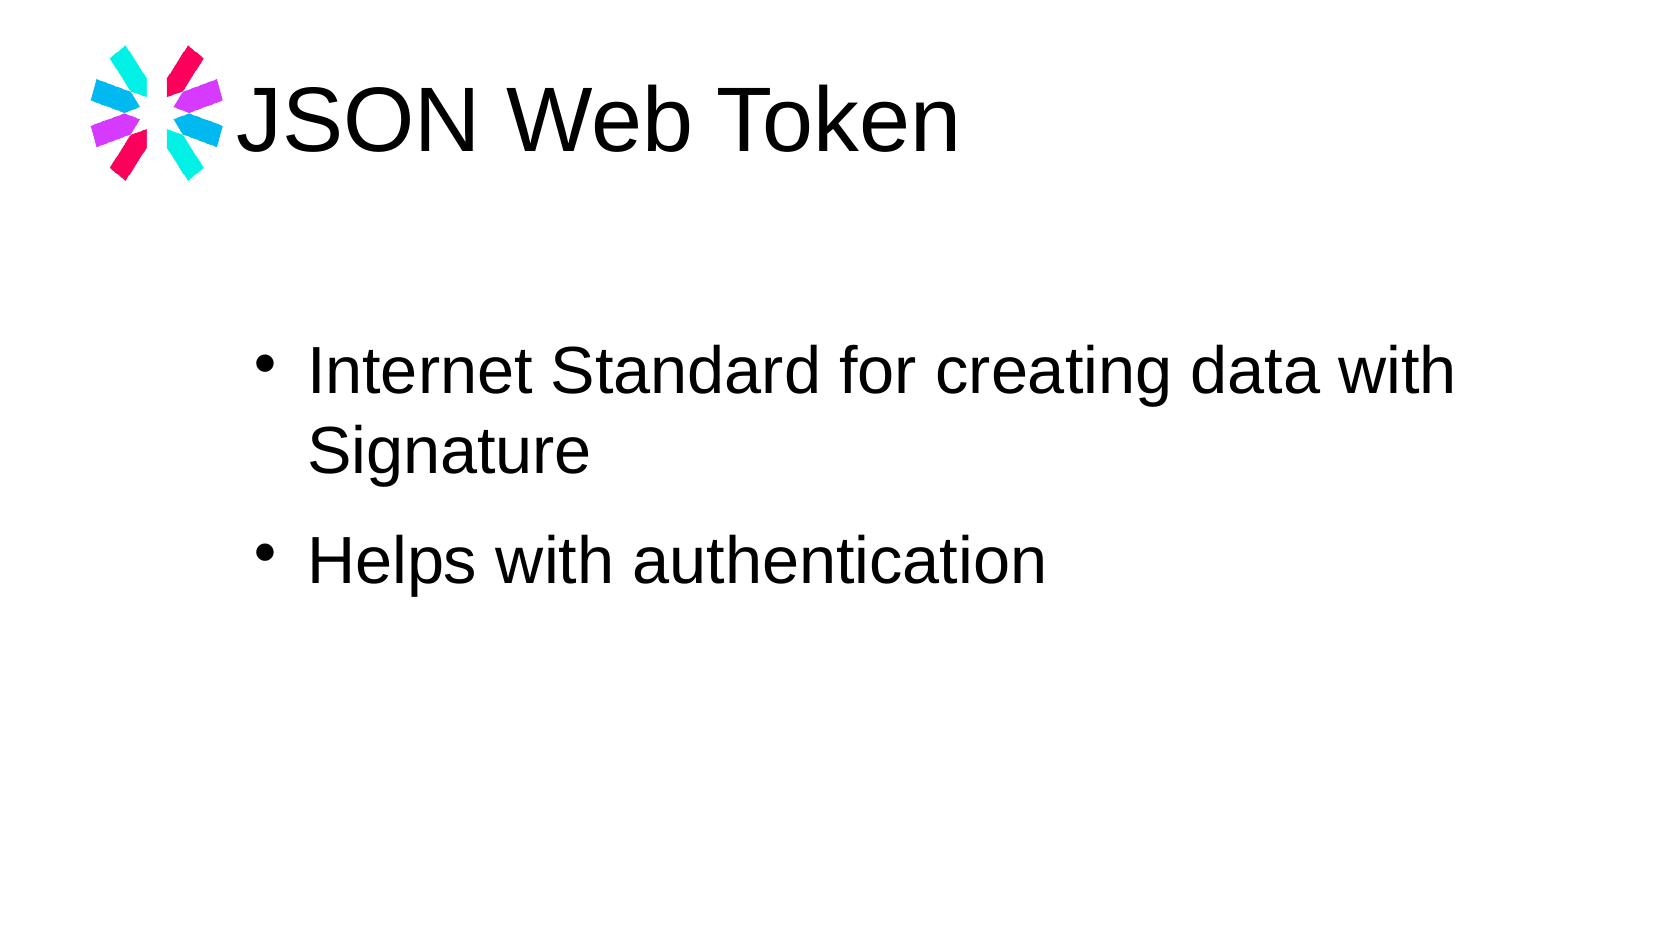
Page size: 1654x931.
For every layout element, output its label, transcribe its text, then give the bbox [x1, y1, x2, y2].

text_box JSON Web Token [236, 37, 1571, 193]
text_box Internet Standard for creating data with Signature Helps with authentication [236, 217, 1571, 757]
picture [90, 37, 223, 189]
